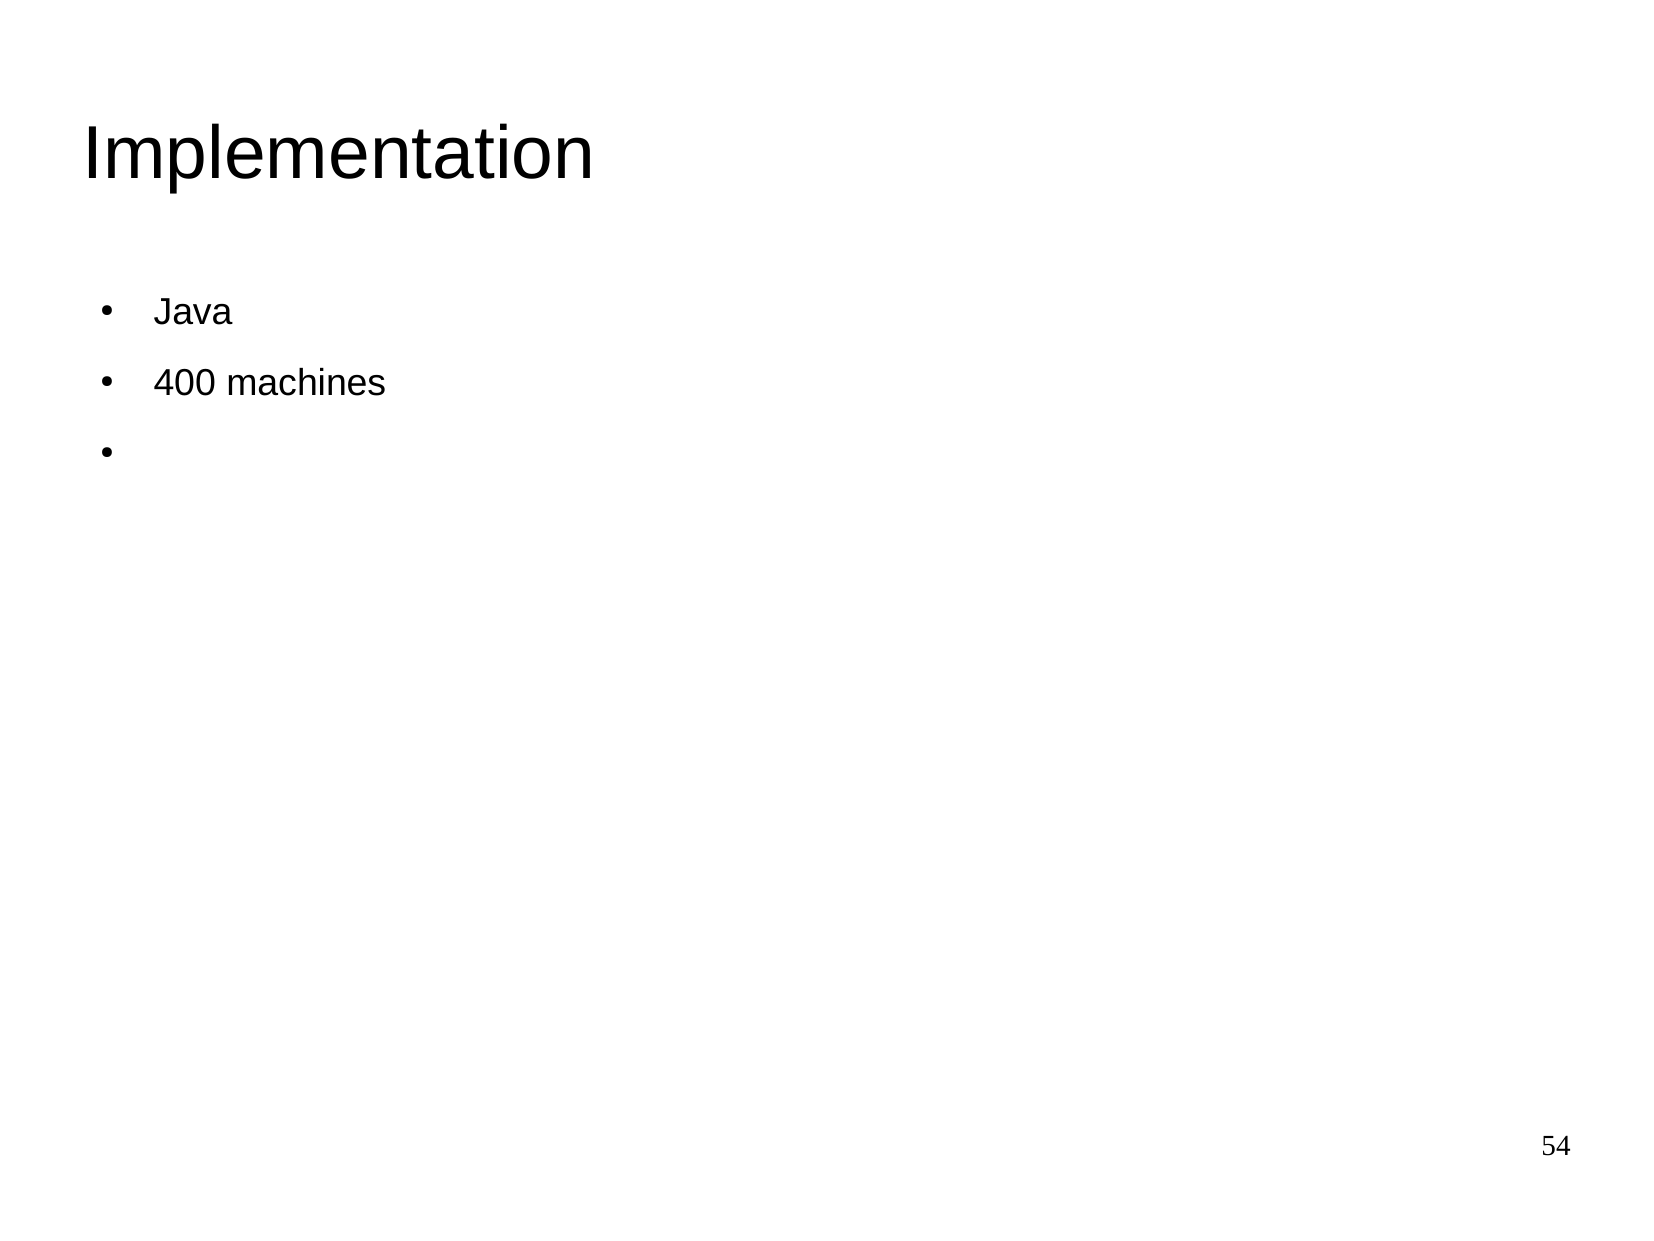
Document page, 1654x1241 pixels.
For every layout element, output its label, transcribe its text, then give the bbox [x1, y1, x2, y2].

list Java 400 machines [82, 290, 1538, 1010]
title Implementation [82, 49, 1571, 257]
